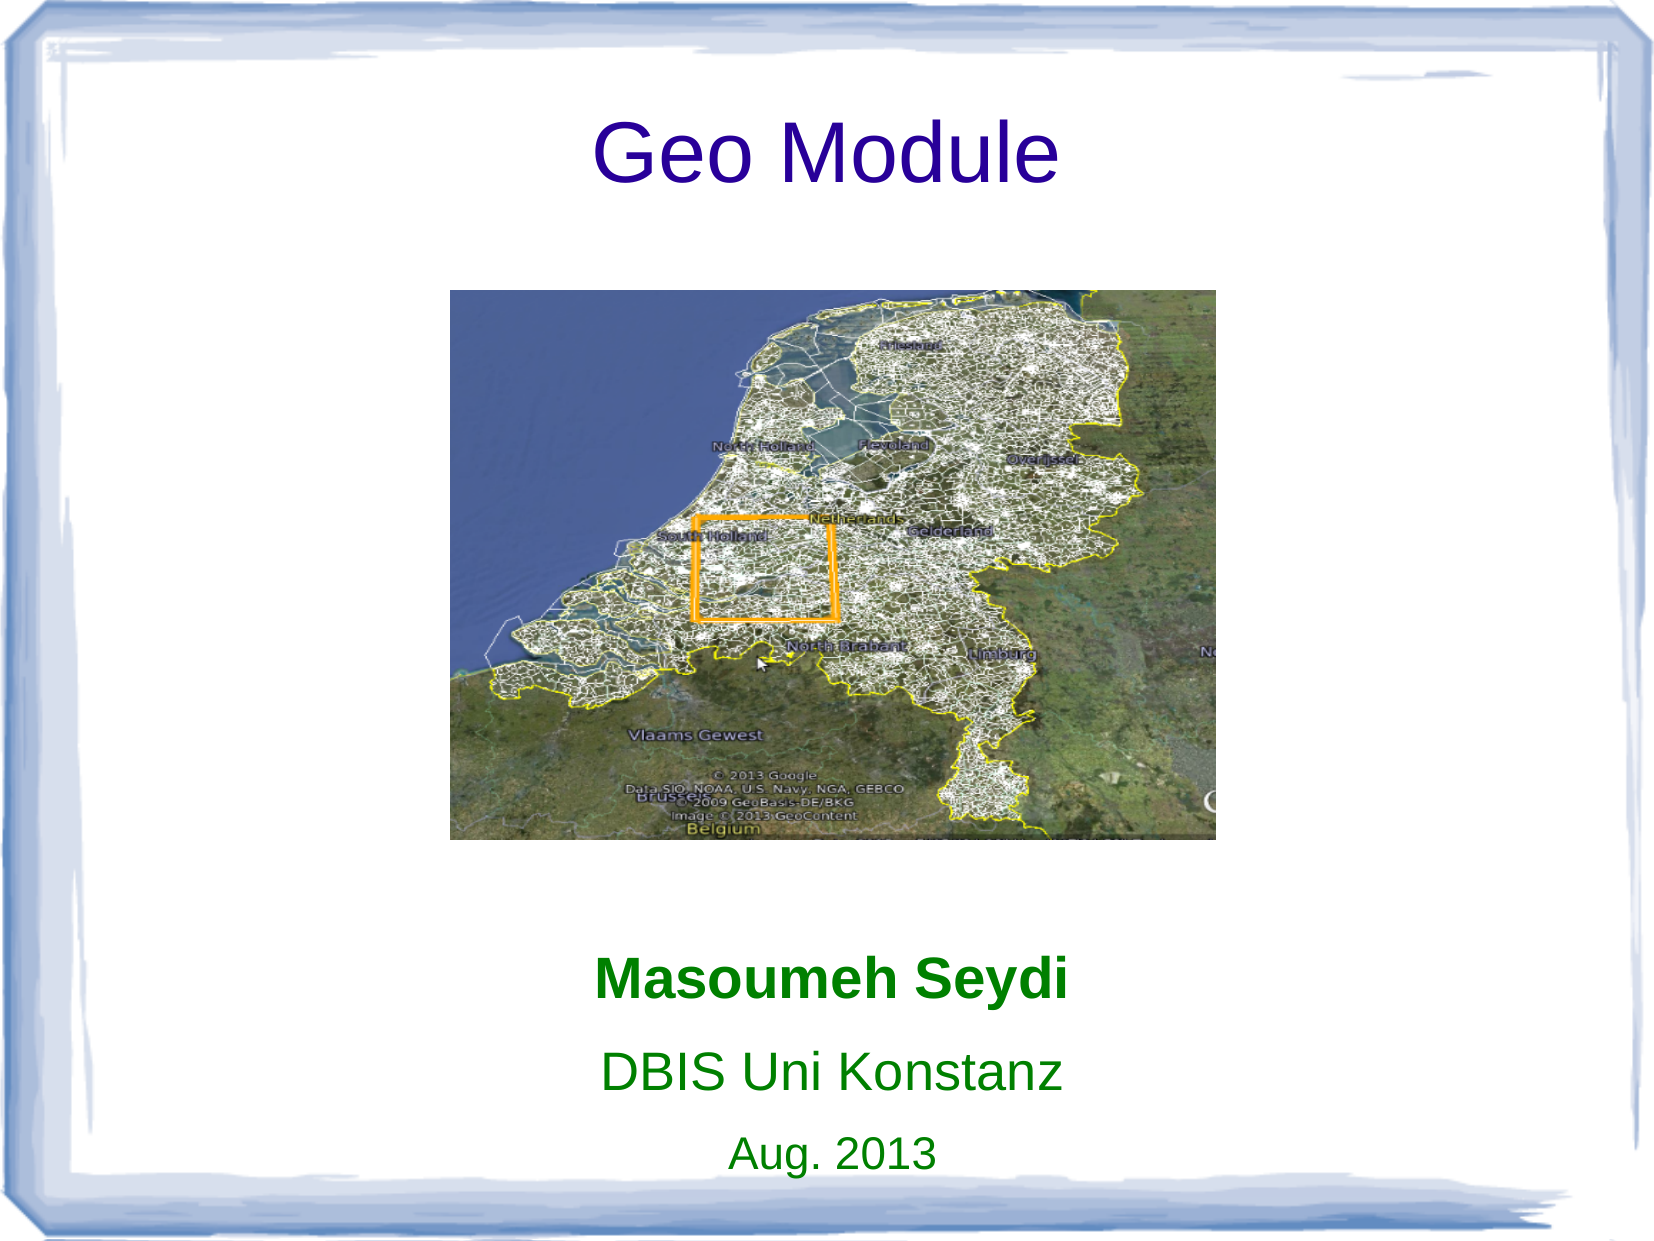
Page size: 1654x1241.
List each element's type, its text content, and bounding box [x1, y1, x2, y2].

text_box Masoumeh Seydi DBIS Uni Konstanz Aug. 2013 [465, 906, 1201, 1154]
picture [0, 0, 1654, 1241]
title Geo Module [82, 49, 1571, 257]
